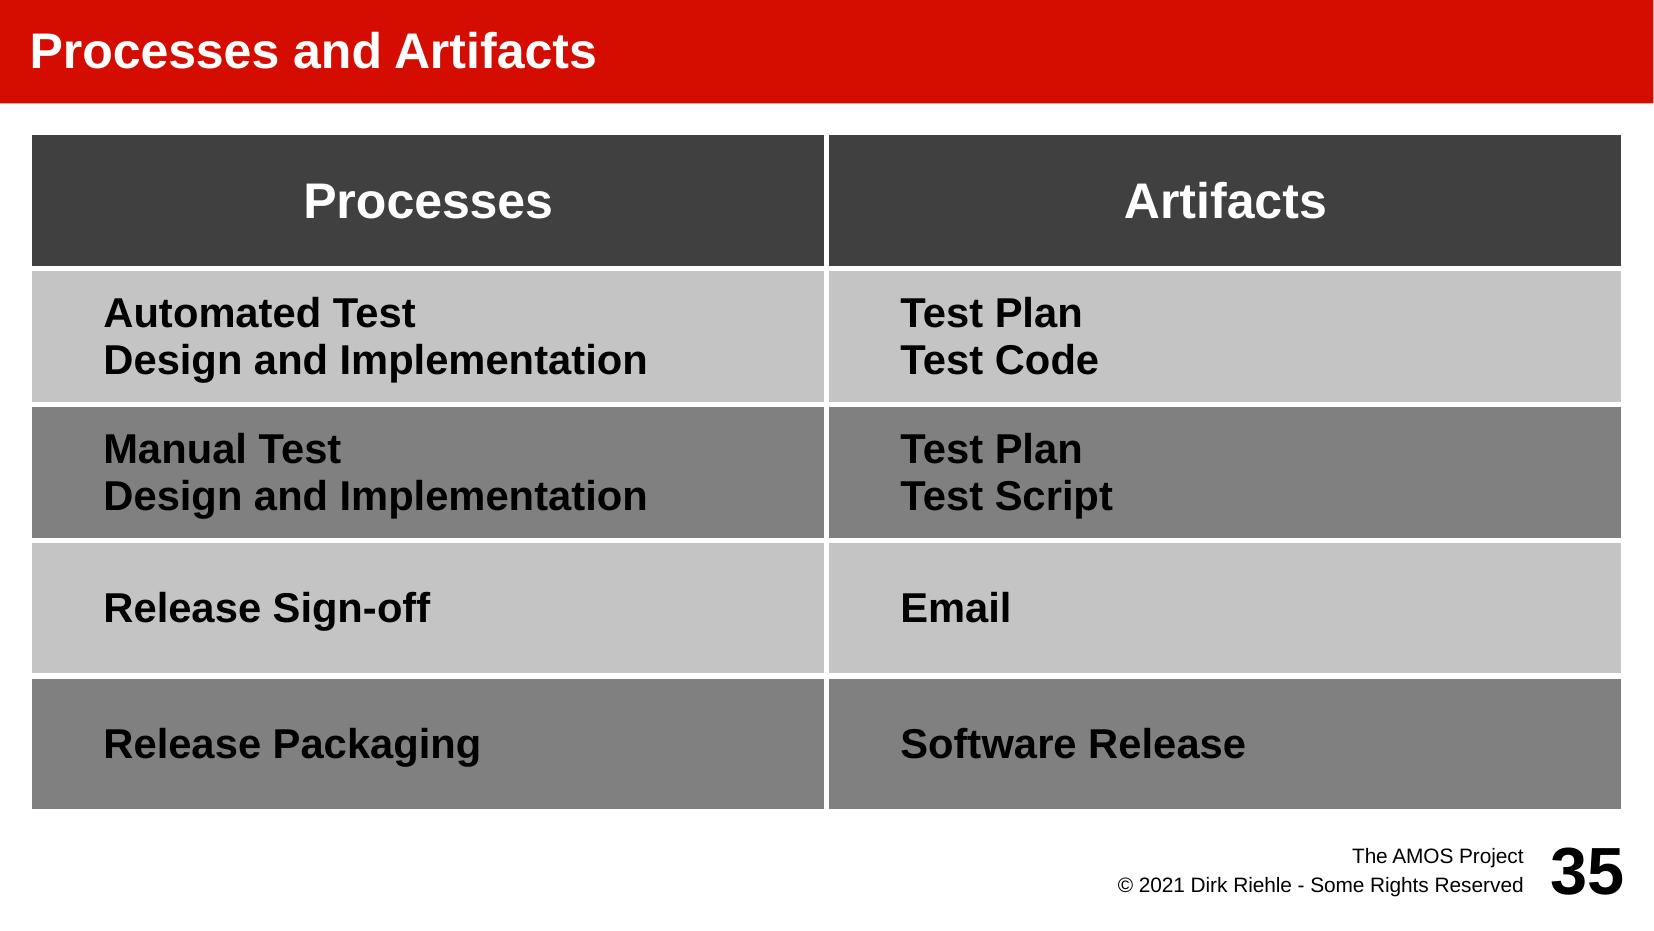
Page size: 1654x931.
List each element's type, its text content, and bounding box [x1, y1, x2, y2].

table_cell Release Packaging [32, 679, 824, 809]
table_cell Test Plan Test Code [829, 271, 1621, 402]
table_cell Email [829, 543, 1621, 673]
title Processes and Artifacts [0, 0, 1654, 104]
table_header Artifacts [829, 135, 1621, 266]
table_cell Software Release [829, 679, 1621, 809]
table_cell Manual Test Design and Implementation [32, 407, 824, 538]
table_cell Automated Test Design and Implementation [32, 271, 824, 402]
table_cell Release Sign-off [32, 543, 824, 673]
table_cell Test Plan Test Script [829, 407, 1621, 538]
table_header Processes [32, 135, 824, 266]
